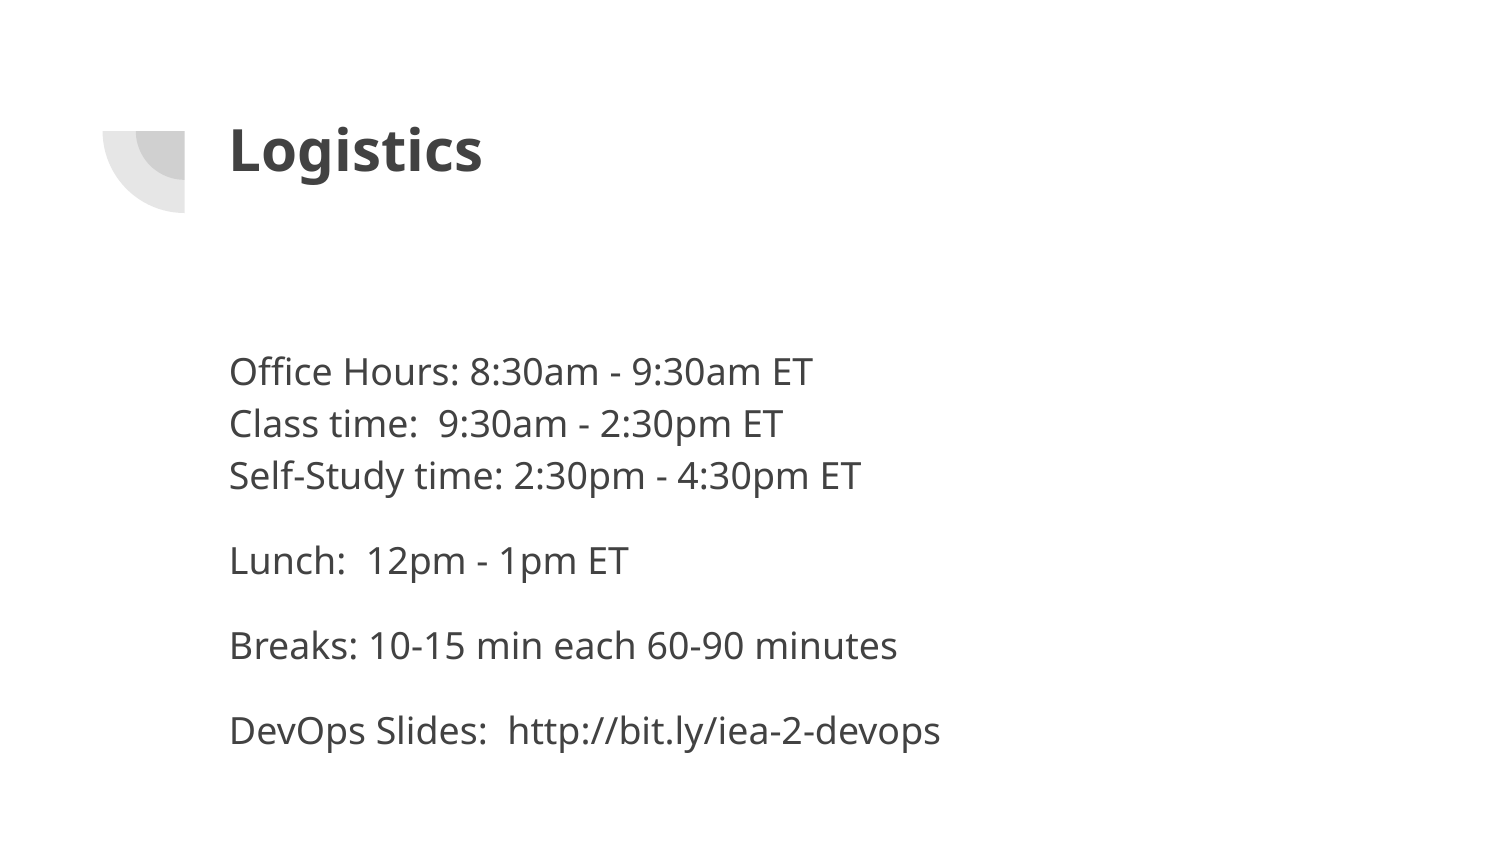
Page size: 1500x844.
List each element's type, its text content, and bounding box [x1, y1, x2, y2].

list Office Hours: 8:30am - 9:30am ET Class time: 9:30am - 2:30pm ET Self-Study time: 2:30pm - 4:30pm ET Lunch: 12pm - 1pm ET Breaks: 10-15 min each 60-90 minutes DevOps Slides: http://bit.ly/iea-2-devops [213, 326, 1368, 744]
title Logistics [213, 98, 1368, 263]
